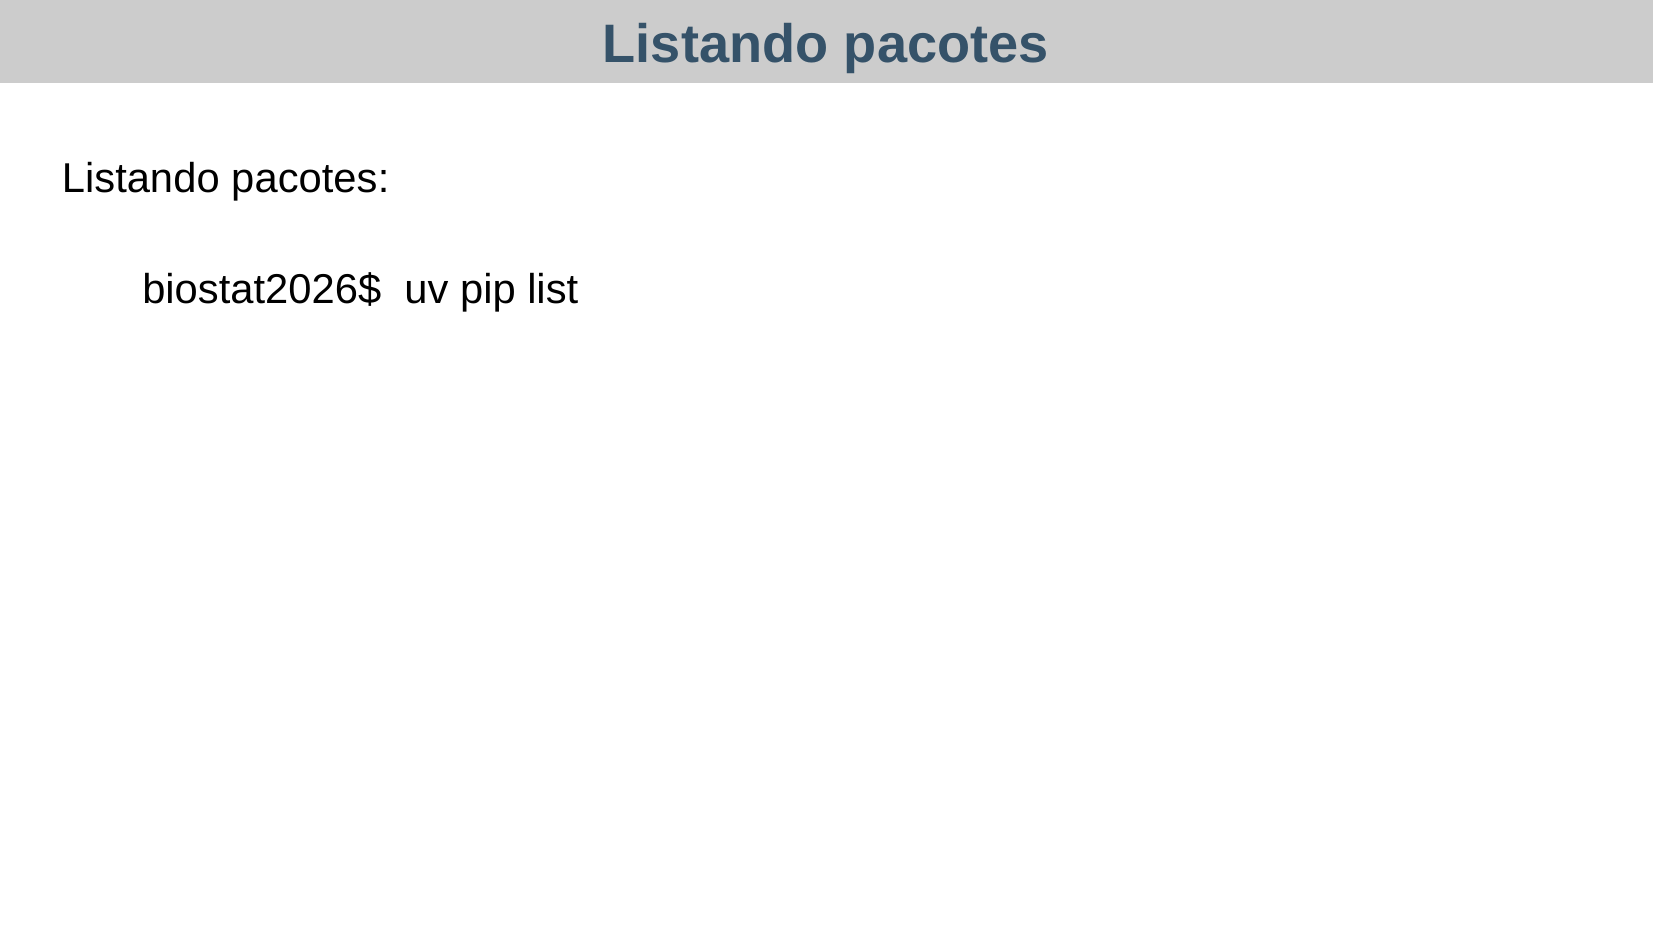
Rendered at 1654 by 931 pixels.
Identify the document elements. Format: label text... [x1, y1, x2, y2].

text_box biostat2026$ uv pip list [127, 254, 1405, 337]
text_box Listando pacotes [0, 0, 1653, 83]
text_box Listando pacotes: [47, 143, 1654, 227]
